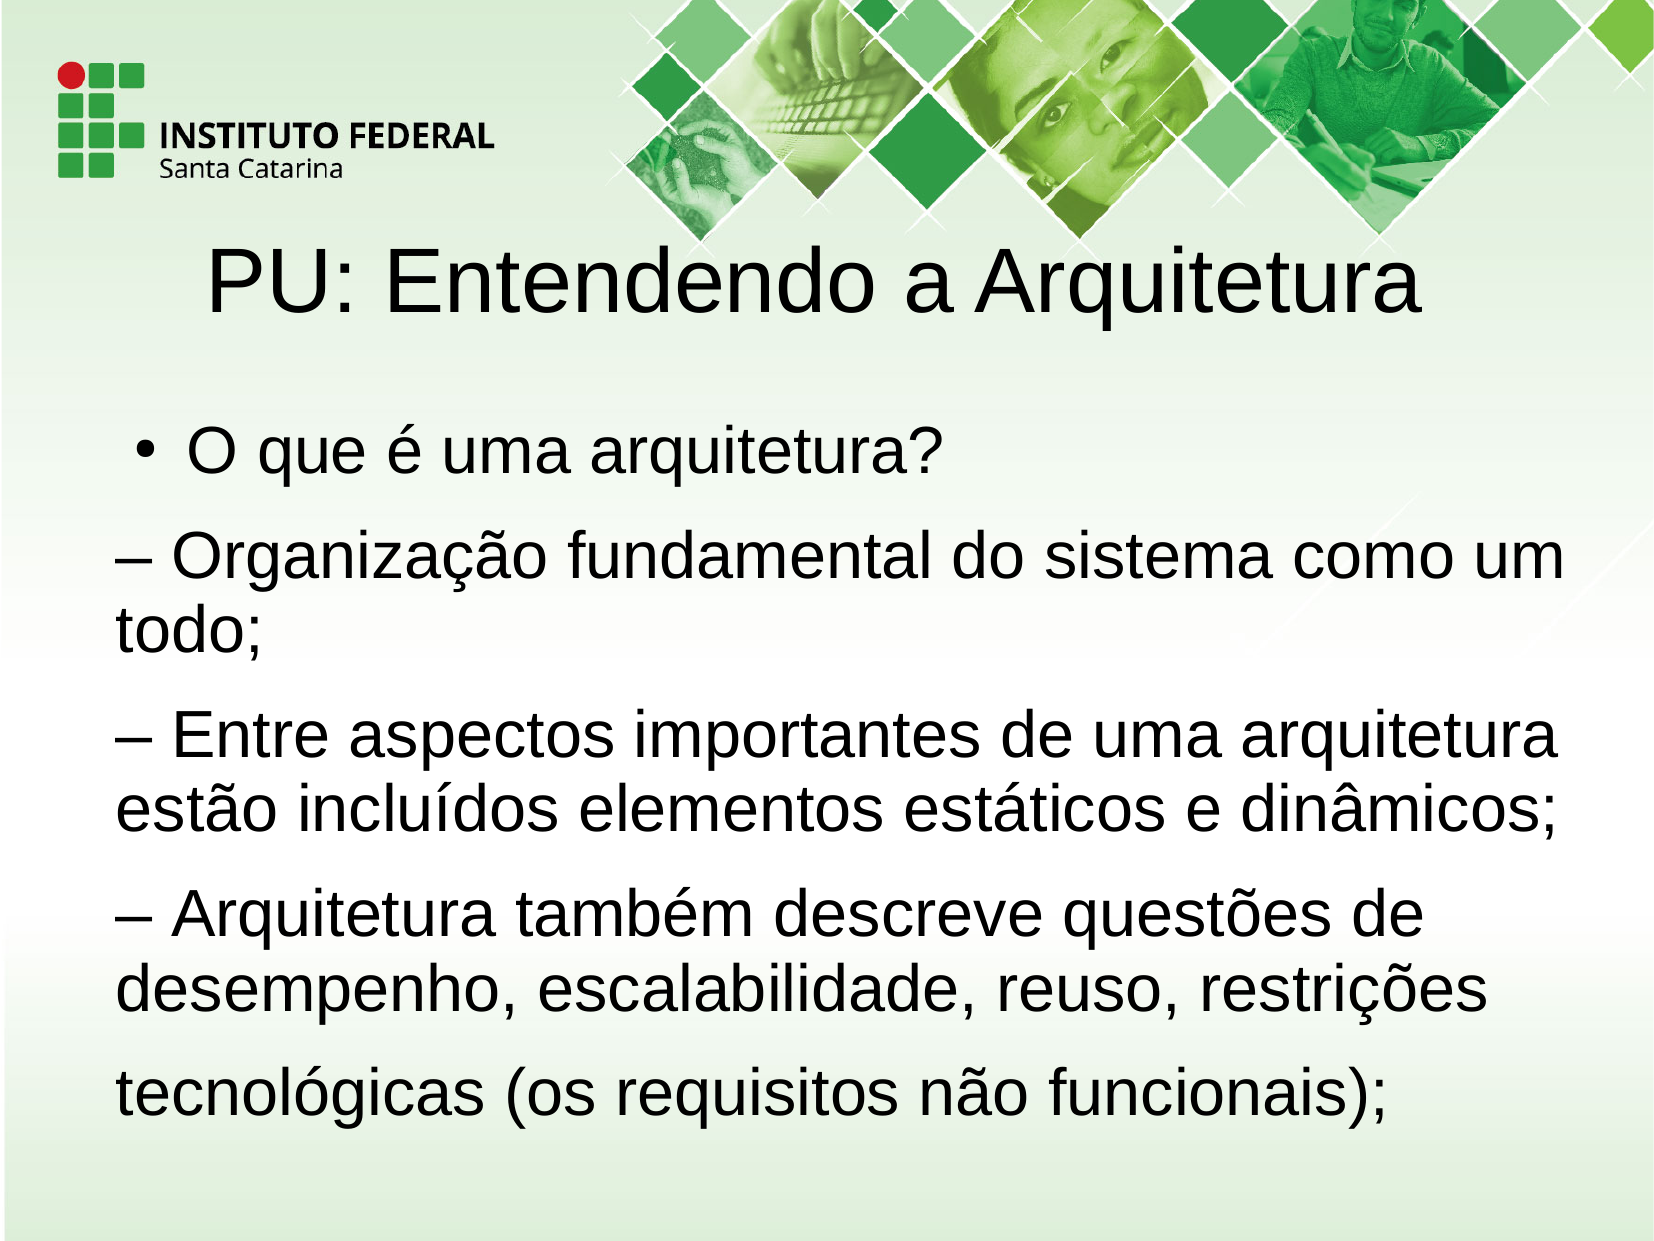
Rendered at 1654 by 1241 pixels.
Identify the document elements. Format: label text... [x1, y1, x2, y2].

title PU: Entendendo a Arquitetura [70, 177, 1559, 385]
list O que é uma arquitetura? – Organização fundamental do sistema como um todo; – Entre aspectos importantes de uma arquitetura estão incluídos elementos estáticos e dinâmicos; – Arquitetura também descreve questões de desempenho, escalabilidade, reuso, restrições tecnológicas (os requisitos não funcionais); [115, 413, 1571, 1133]
picture [1, 0, 1654, 1241]
